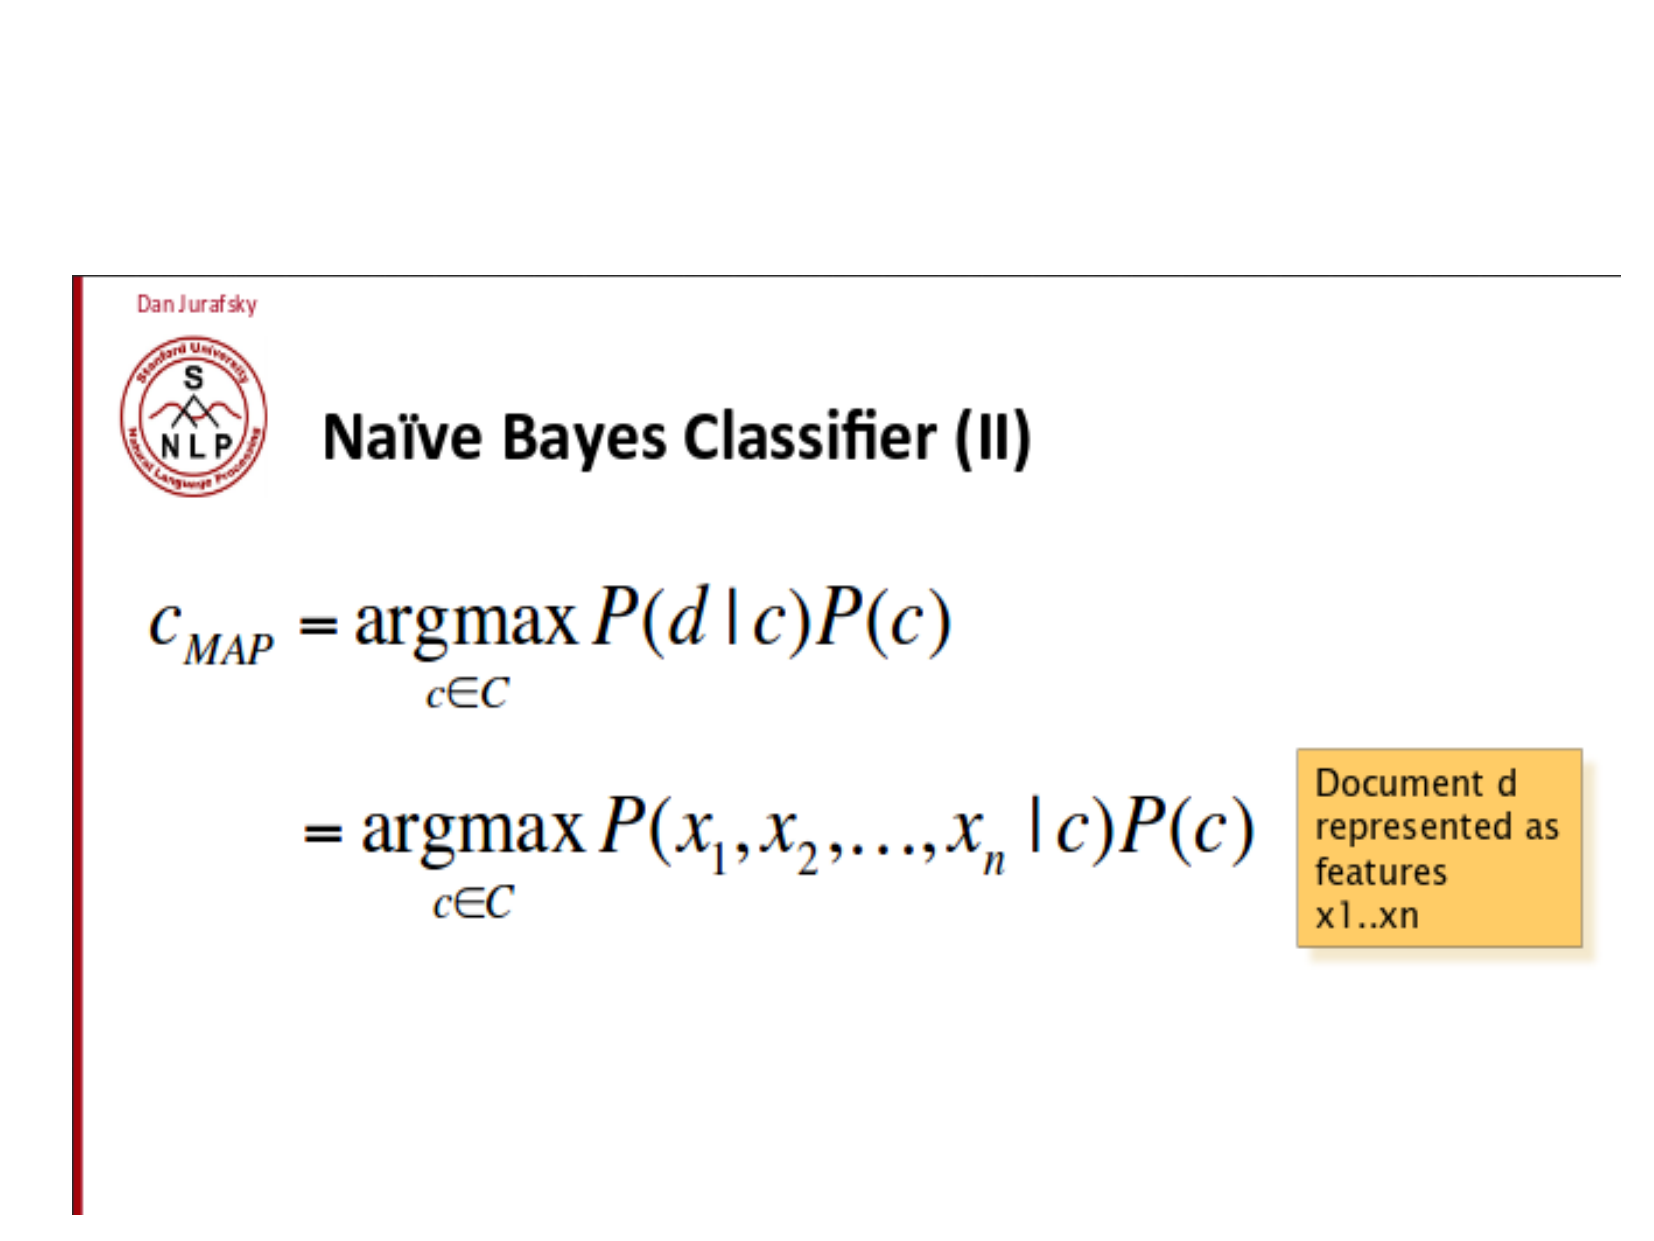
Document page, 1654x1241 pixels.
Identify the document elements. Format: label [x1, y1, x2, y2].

picture [72, 275, 1621, 1216]
